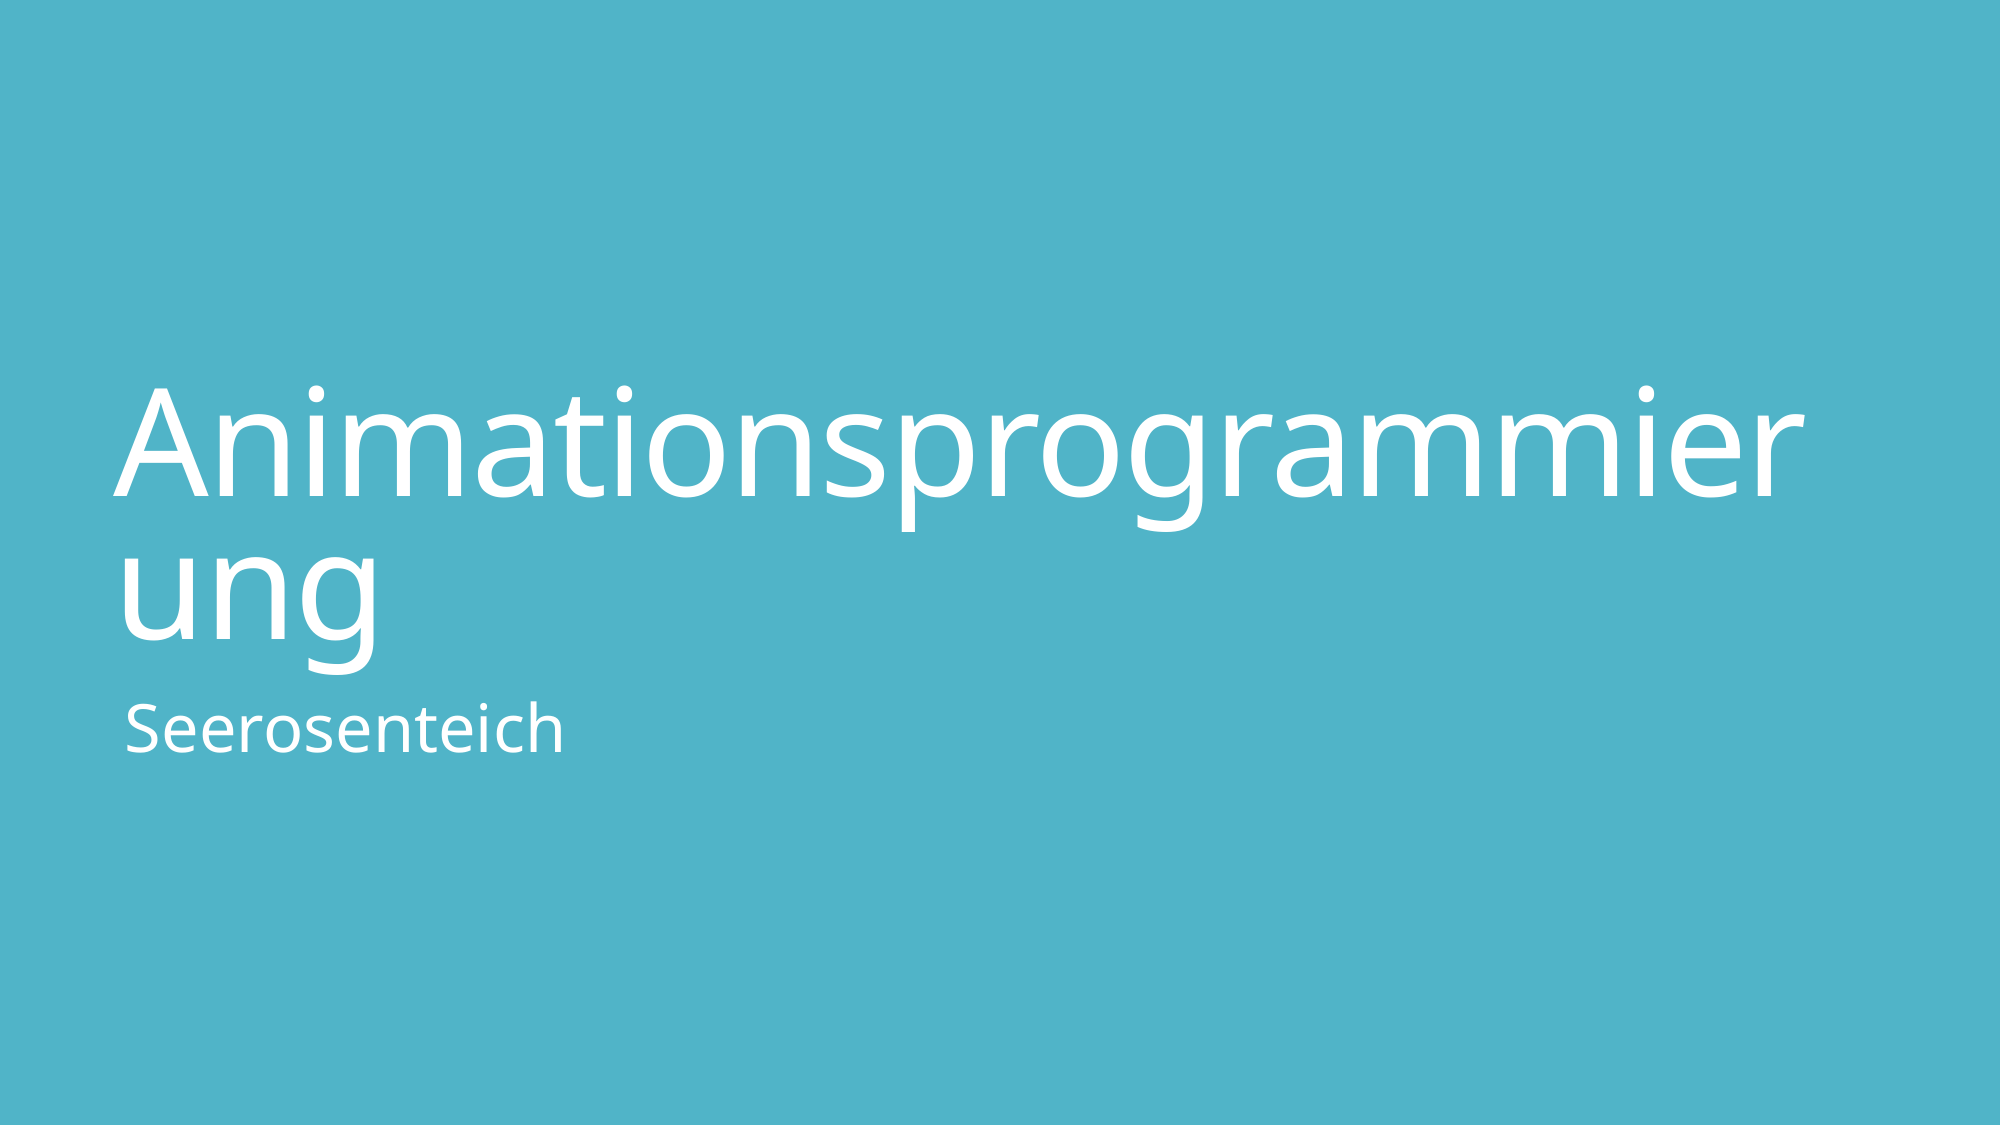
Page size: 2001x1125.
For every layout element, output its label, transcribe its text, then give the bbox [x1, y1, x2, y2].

subtitle Seerosenteich [109, 690, 1624, 961]
title Animationsprogrammierung [98, 126, 1868, 677]
